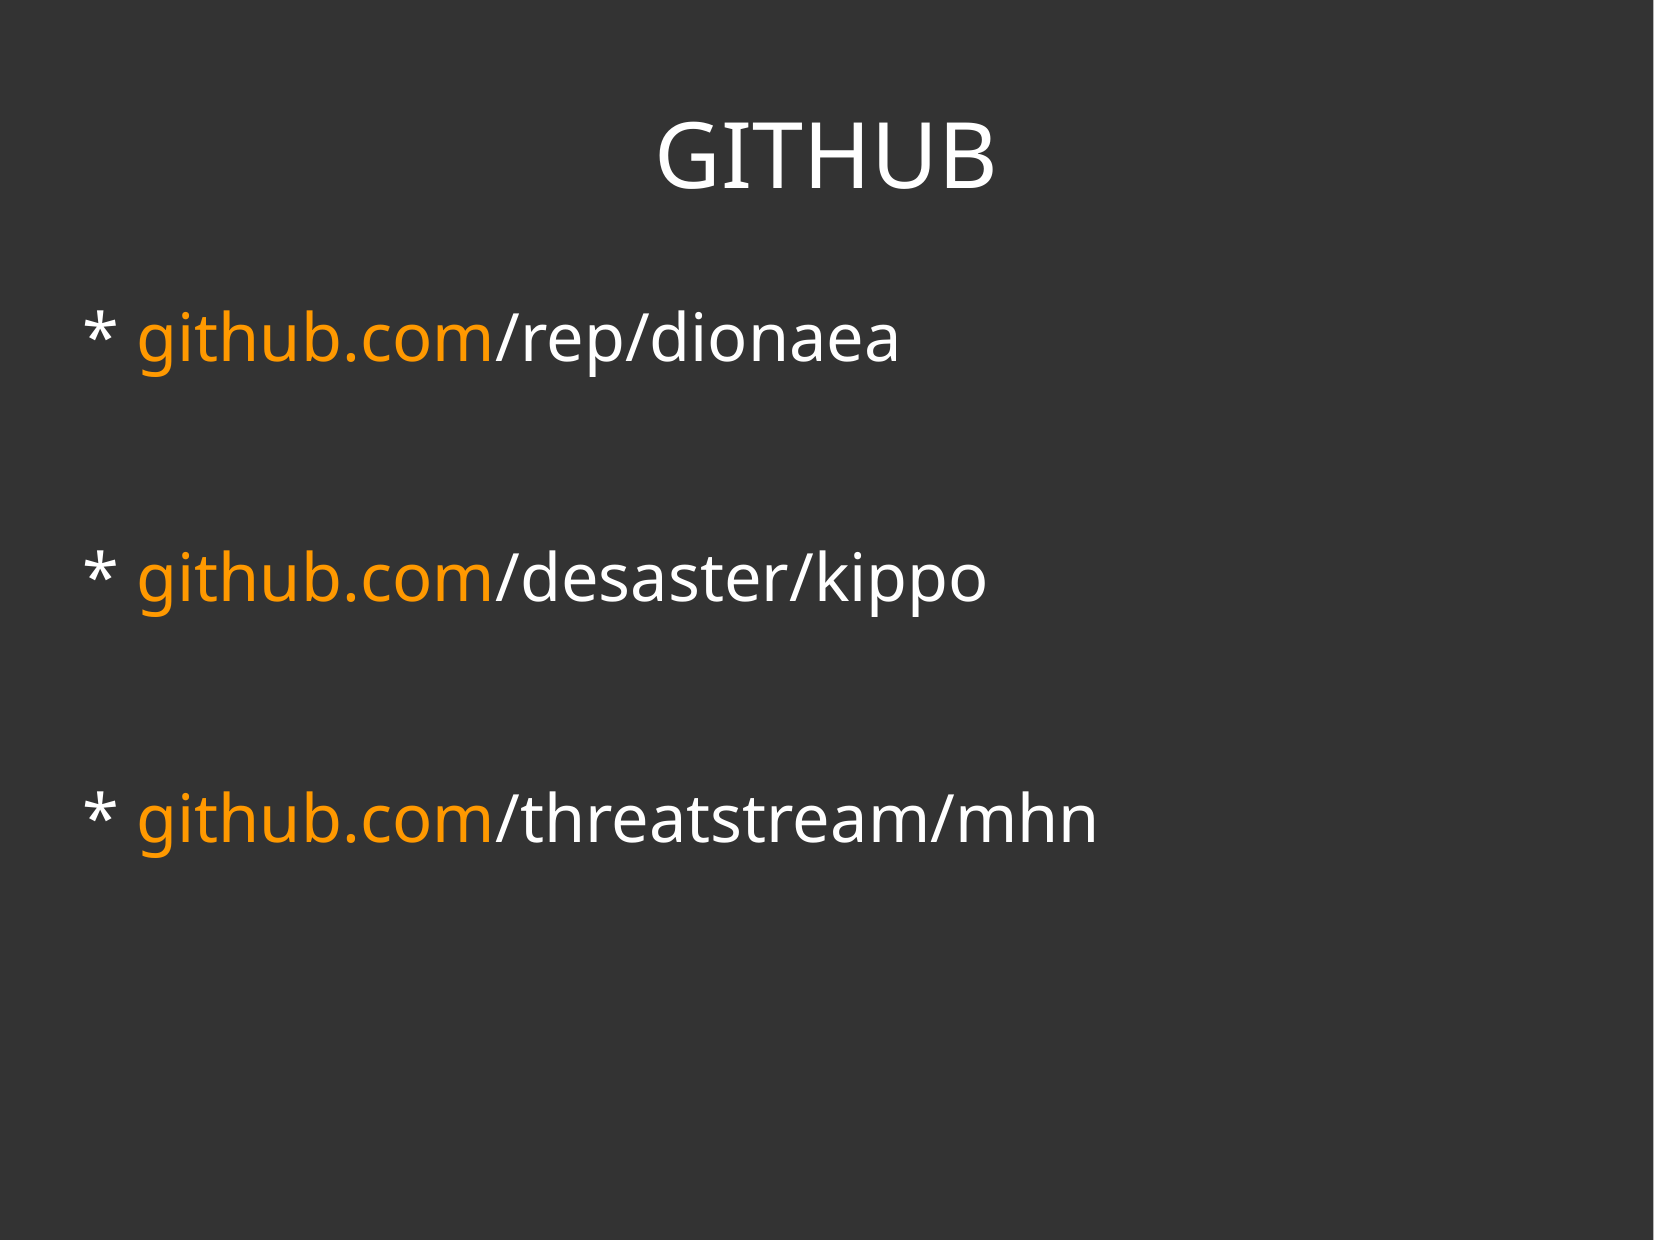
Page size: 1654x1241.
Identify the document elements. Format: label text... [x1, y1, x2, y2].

title GITHUB [82, 49, 1571, 257]
list * github.com/rep/dionaea * github.com/desaster/kippo * github.com/threatstream/mhn [82, 290, 1571, 1010]
